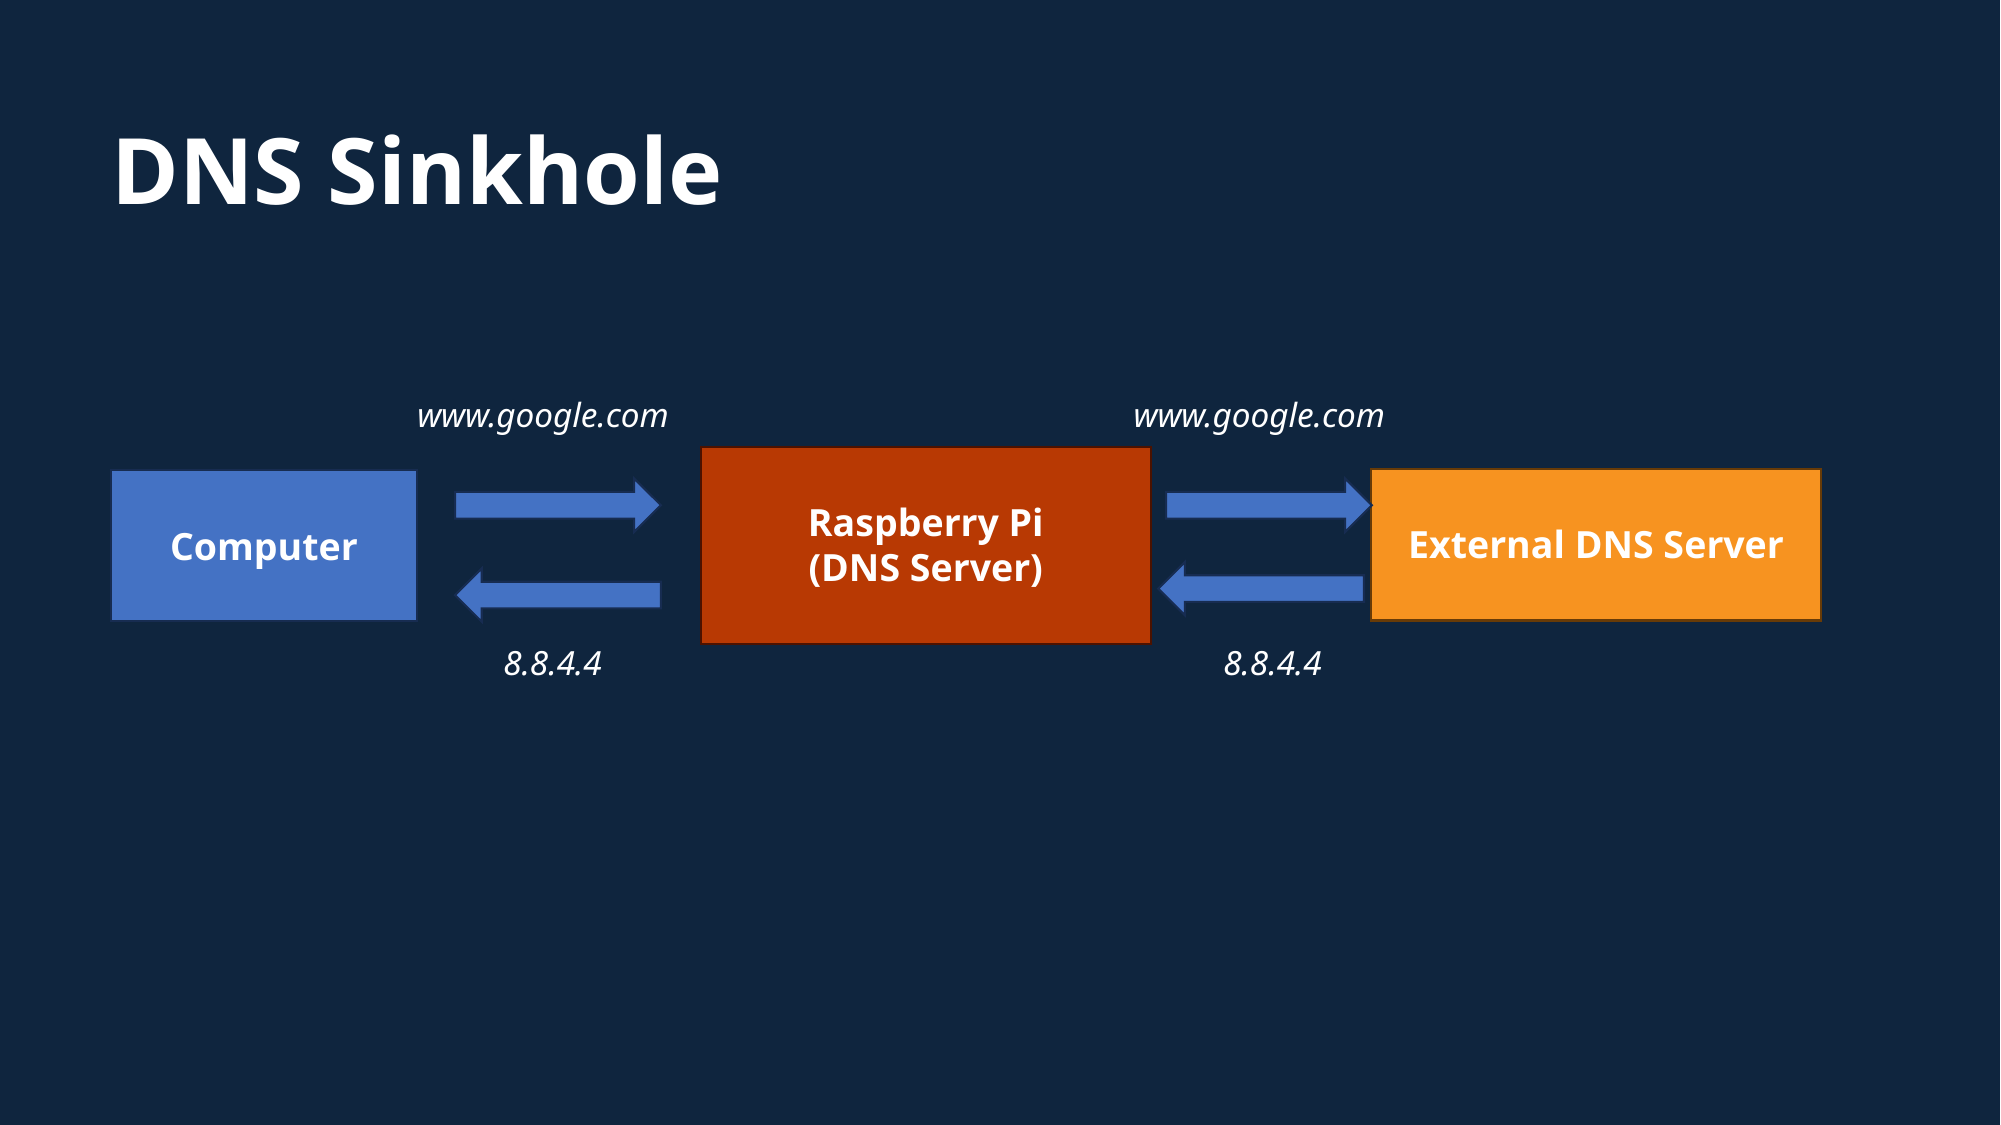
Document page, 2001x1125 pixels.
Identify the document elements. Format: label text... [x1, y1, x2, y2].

title DNS Sinkhole [96, 83, 1822, 267]
text_box www.google.com [402, 386, 748, 442]
text_box 8.8.4.4 [488, 635, 834, 691]
text_box [455, 568, 661, 622]
text_box Raspberry Pi (DNS Server) [700, 446, 1151, 644]
text_box [1166, 478, 1372, 532]
text_box www.google.com [1118, 386, 1464, 442]
text_box [1158, 561, 1364, 616]
text_box 8.8.4.4 [1208, 635, 1554, 691]
text_box Computer [111, 469, 417, 622]
text_box External DNS Server [1371, 469, 1822, 621]
text_box [455, 478, 661, 532]
